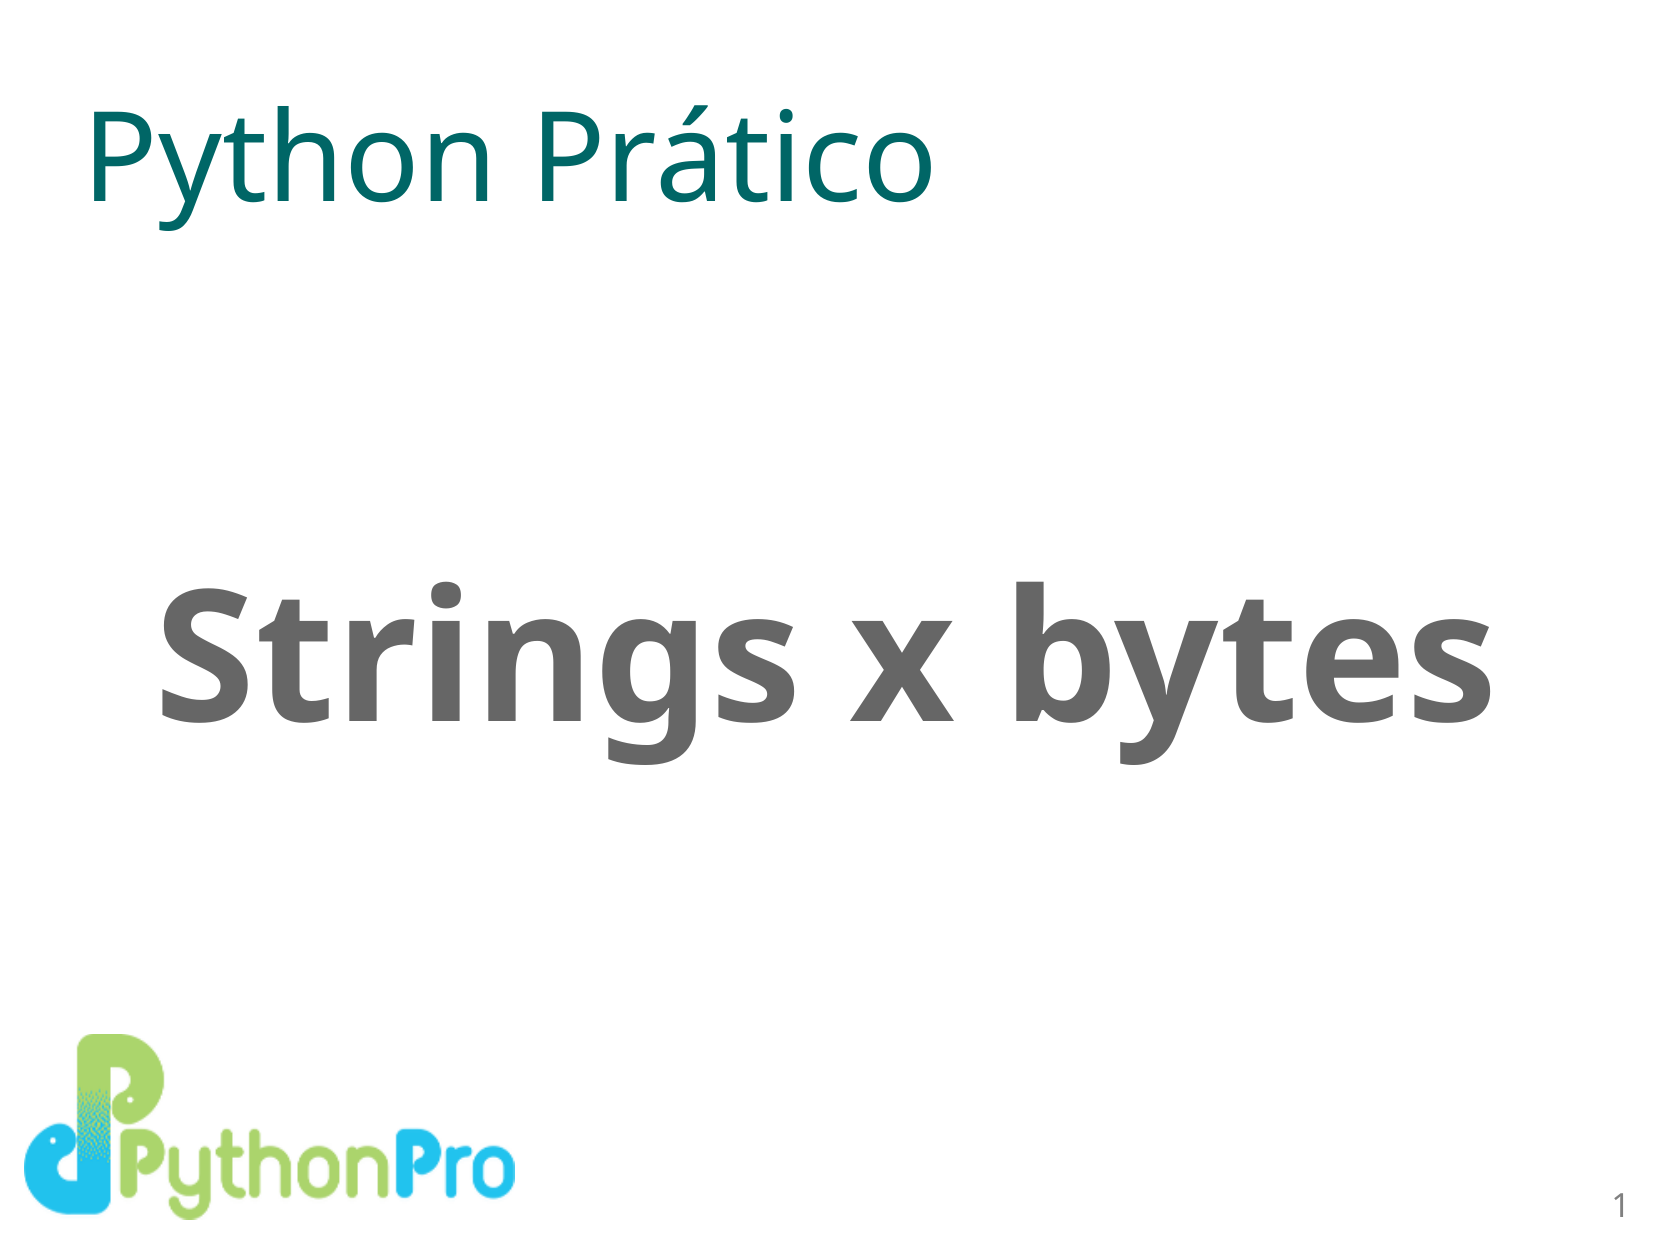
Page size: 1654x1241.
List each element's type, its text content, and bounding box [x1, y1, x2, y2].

title Python Prático [82, 49, 1571, 257]
subtitle Strings x bytes [82, 290, 1571, 1010]
picture [24, 1034, 515, 1220]
